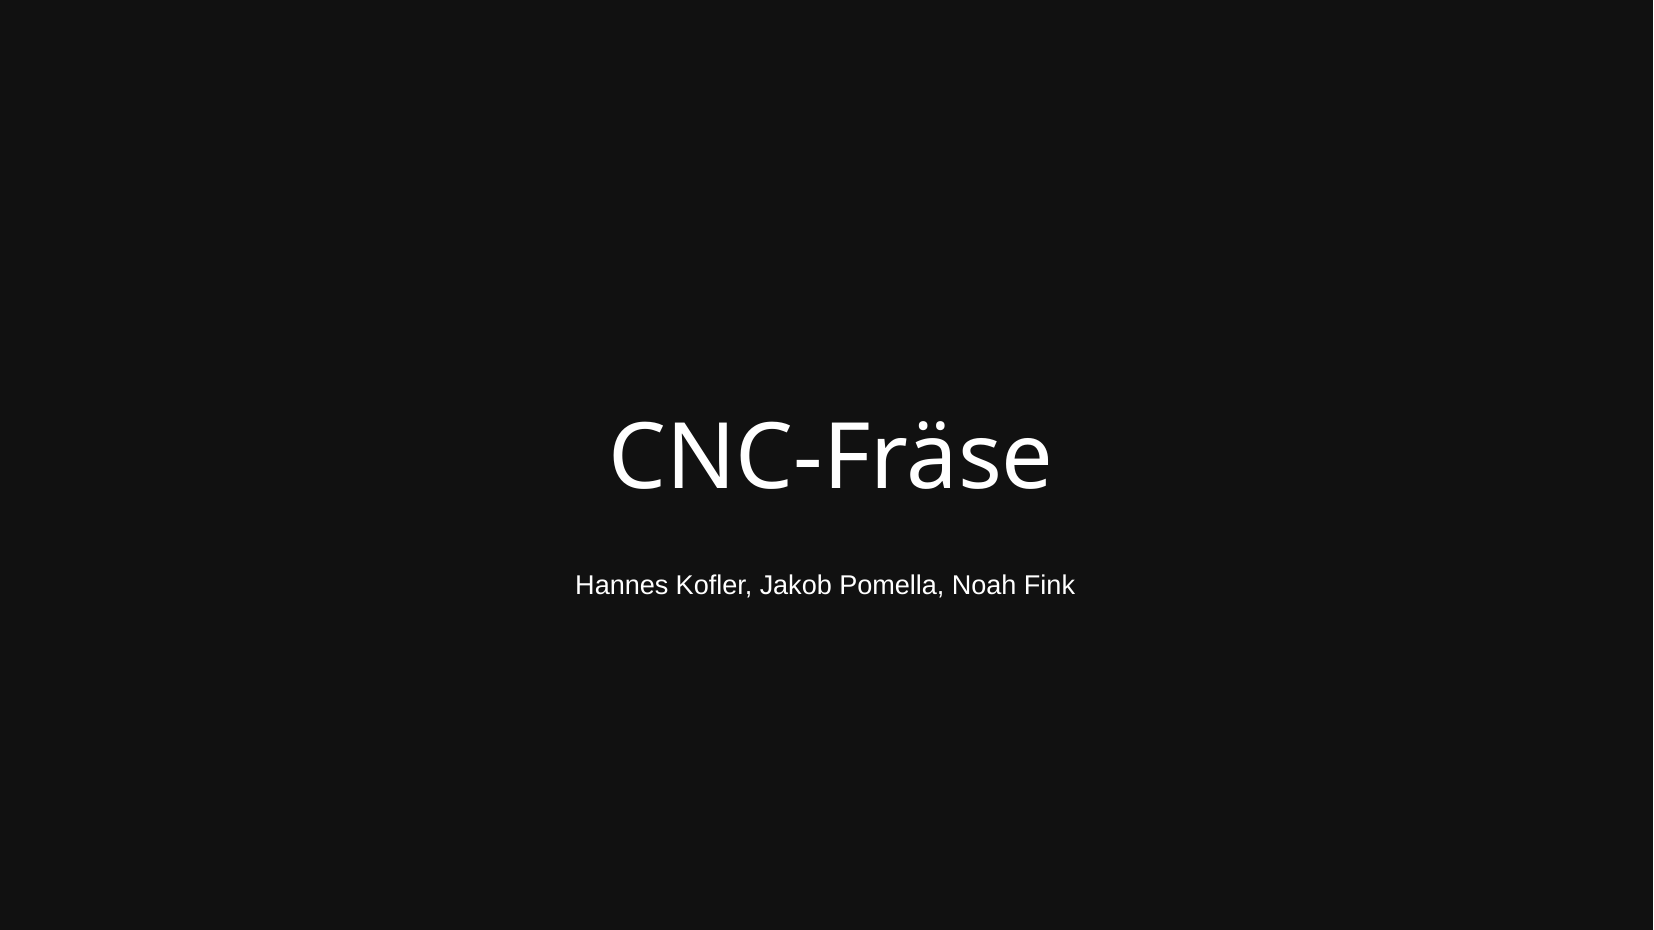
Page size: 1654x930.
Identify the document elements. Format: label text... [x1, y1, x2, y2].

title CNC-Fräse [87, 375, 1576, 531]
text_box Hannes Kofler, Jakob Pomella, Noah Fink [412, 562, 1238, 662]
